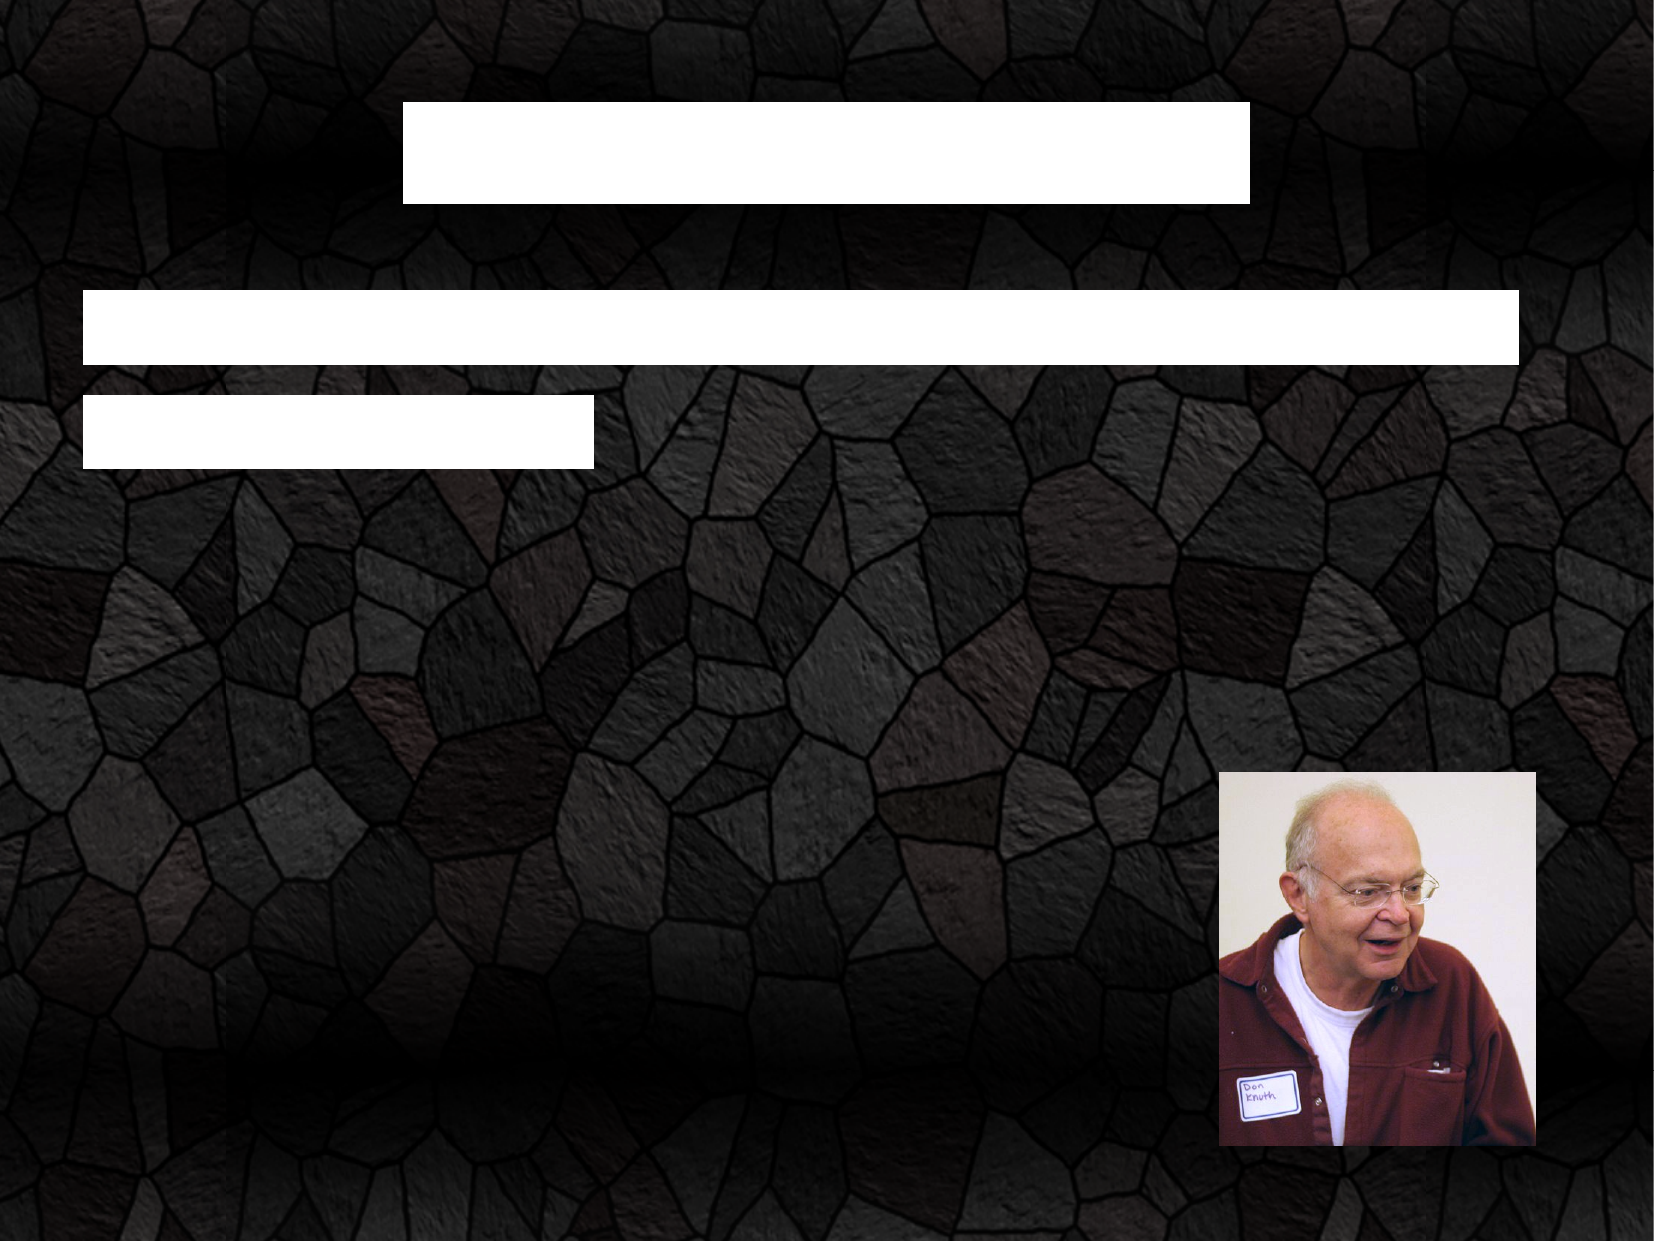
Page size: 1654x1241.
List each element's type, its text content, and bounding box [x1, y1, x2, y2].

text_box [82, 290, 1571, 1010]
title Optimización Django [82, 49, 1571, 257]
picture [0, 0, 1654, 1241]
